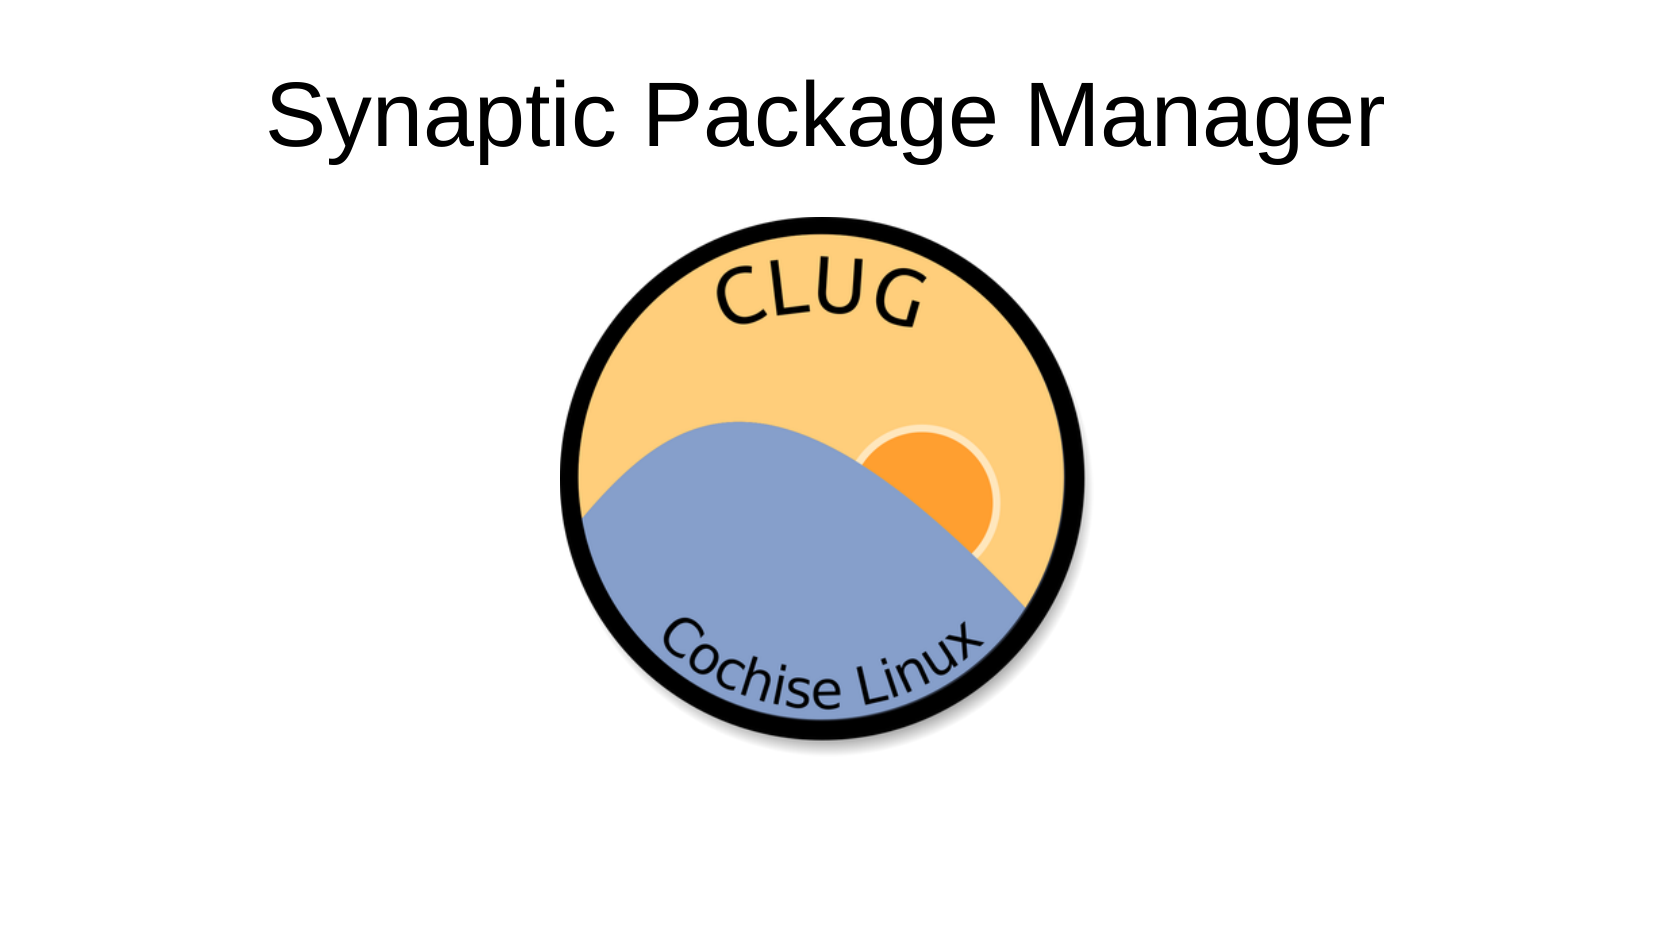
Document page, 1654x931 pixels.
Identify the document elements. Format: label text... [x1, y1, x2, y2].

title Synaptic Package Manager [82, 37, 1571, 193]
picture [560, 217, 1094, 758]
